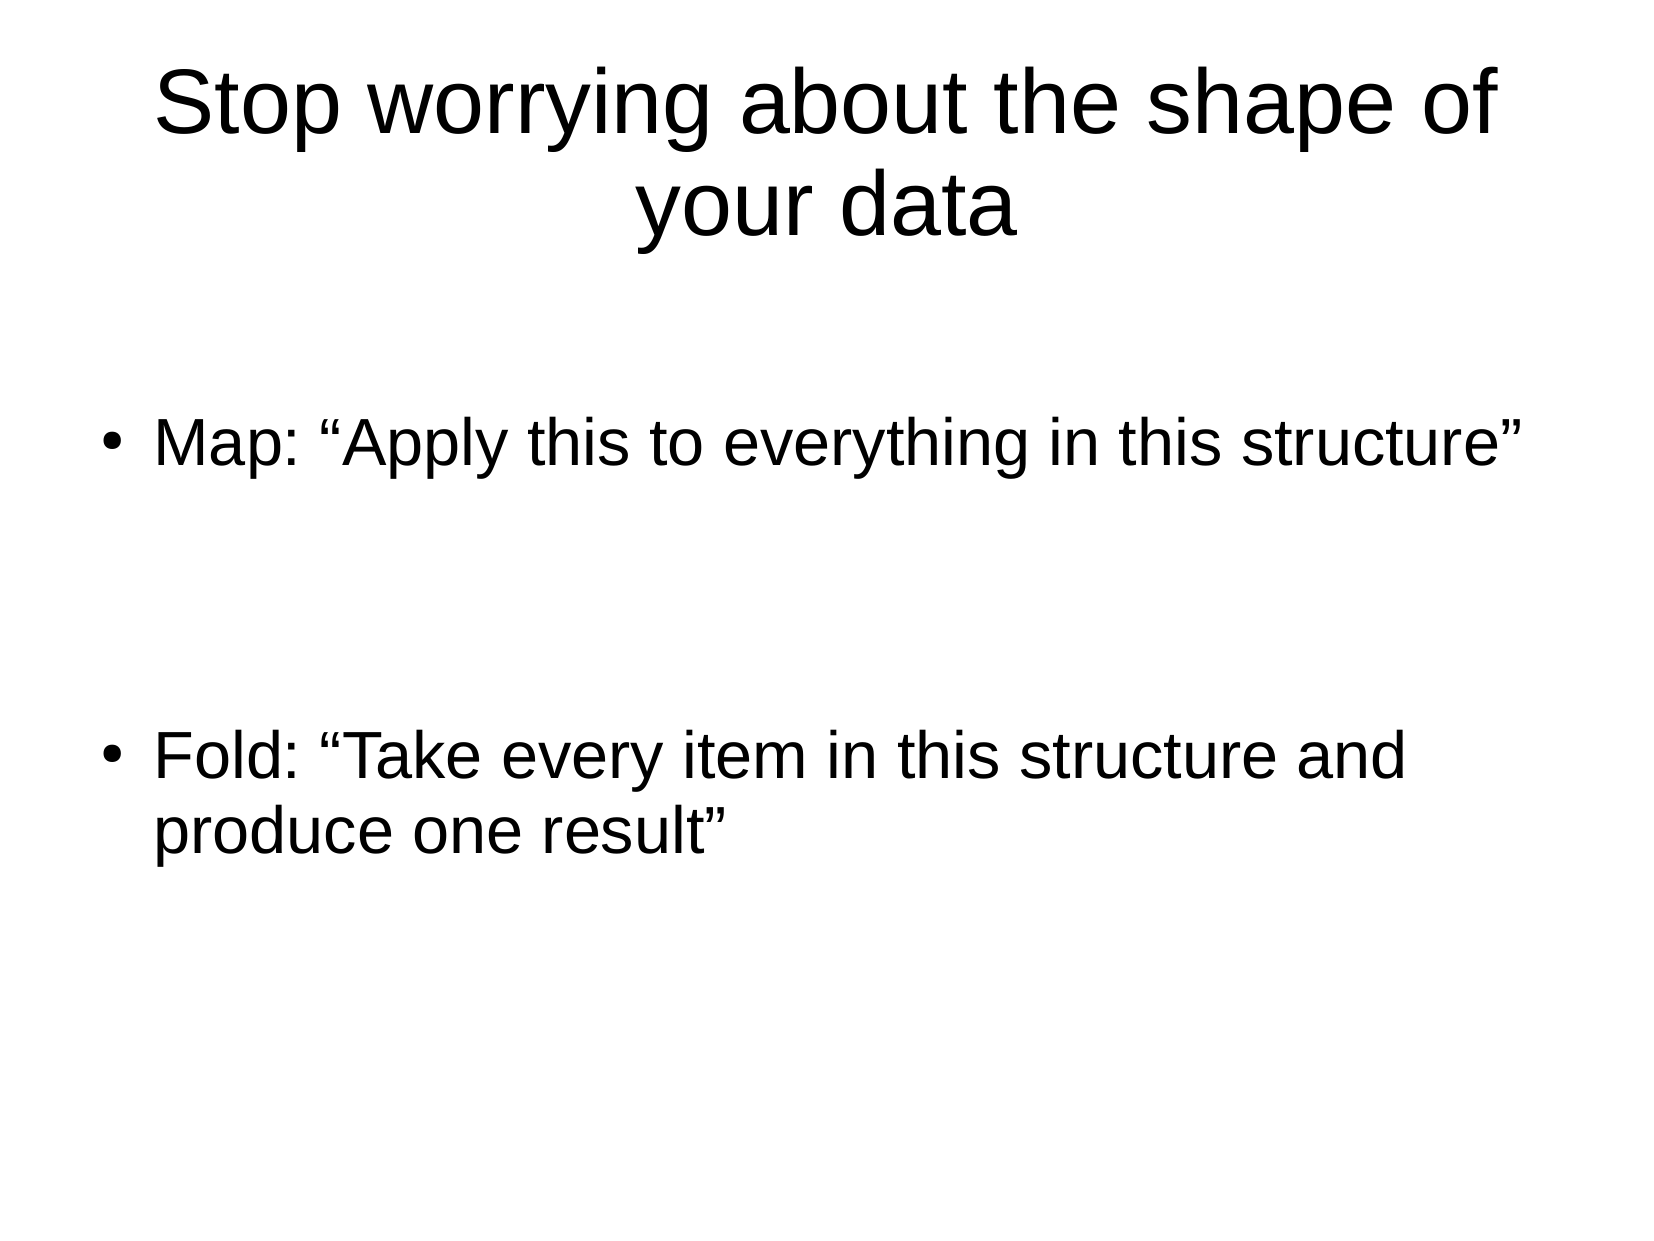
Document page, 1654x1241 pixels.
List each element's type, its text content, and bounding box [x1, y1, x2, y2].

list Map: “Apply this to everything in this structure” Fold: “Take every item in this structure and produce one result” [82, 405, 1571, 1125]
title Stop worrying about the shape of your data [82, 49, 1571, 257]
